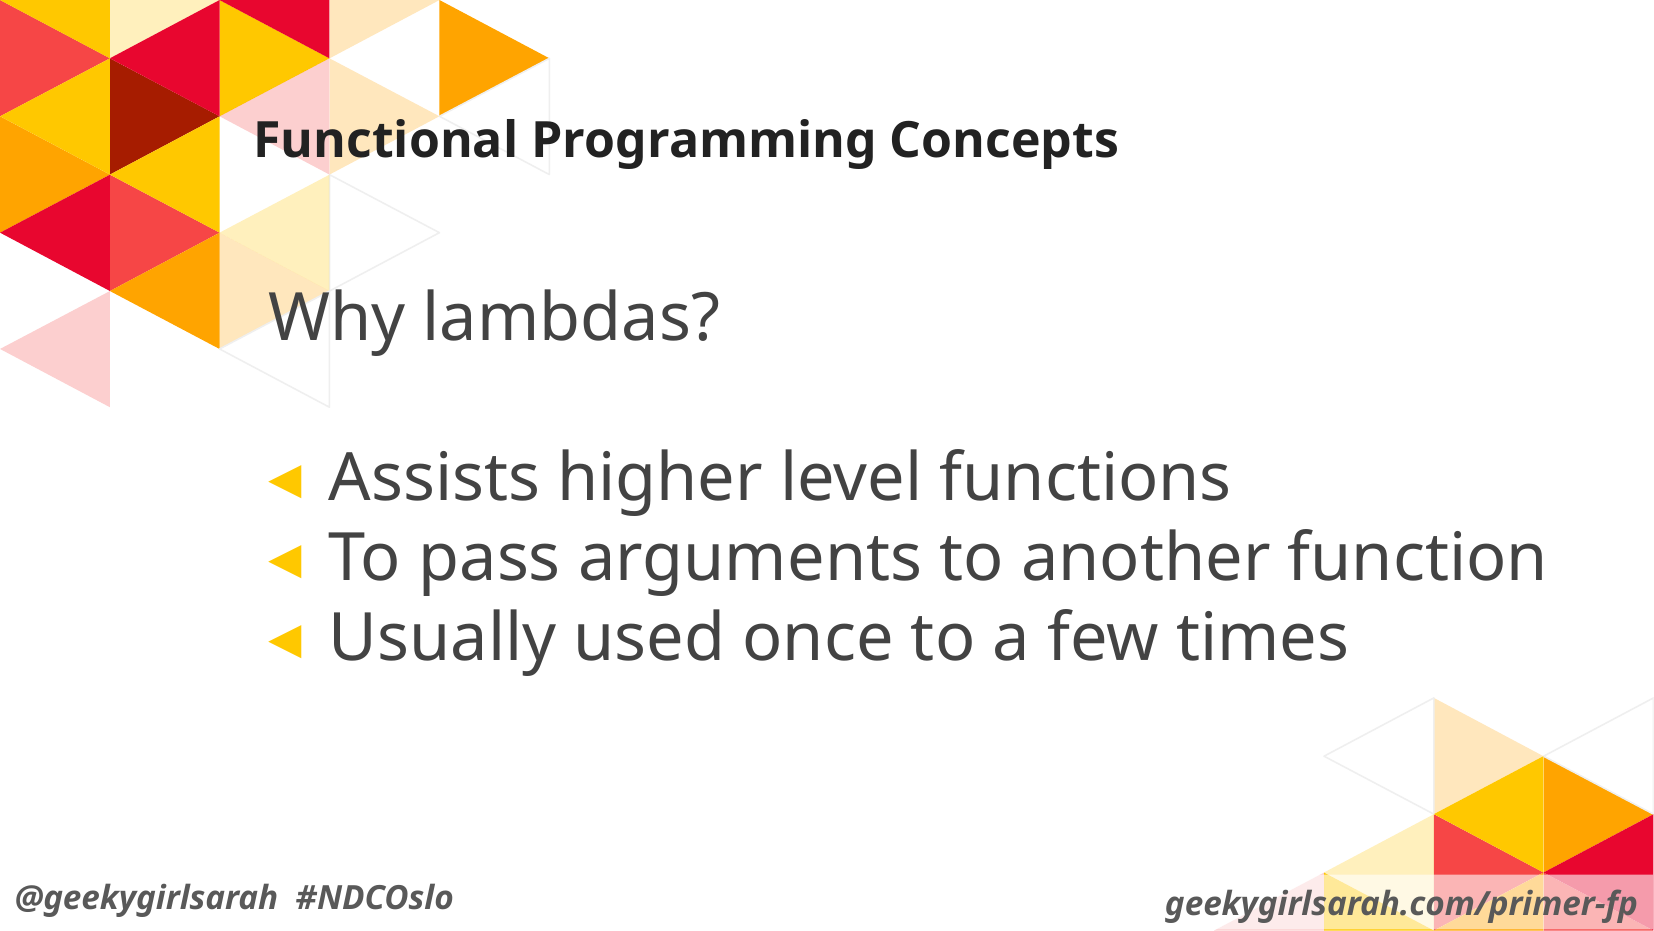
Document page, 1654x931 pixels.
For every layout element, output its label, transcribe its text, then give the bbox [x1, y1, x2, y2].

list Why lambdas? Assists higher level functions To pass arguments to another function Usually used once to a few times [238, 258, 1618, 817]
title Functional Programming Concepts [238, 61, 1406, 183]
